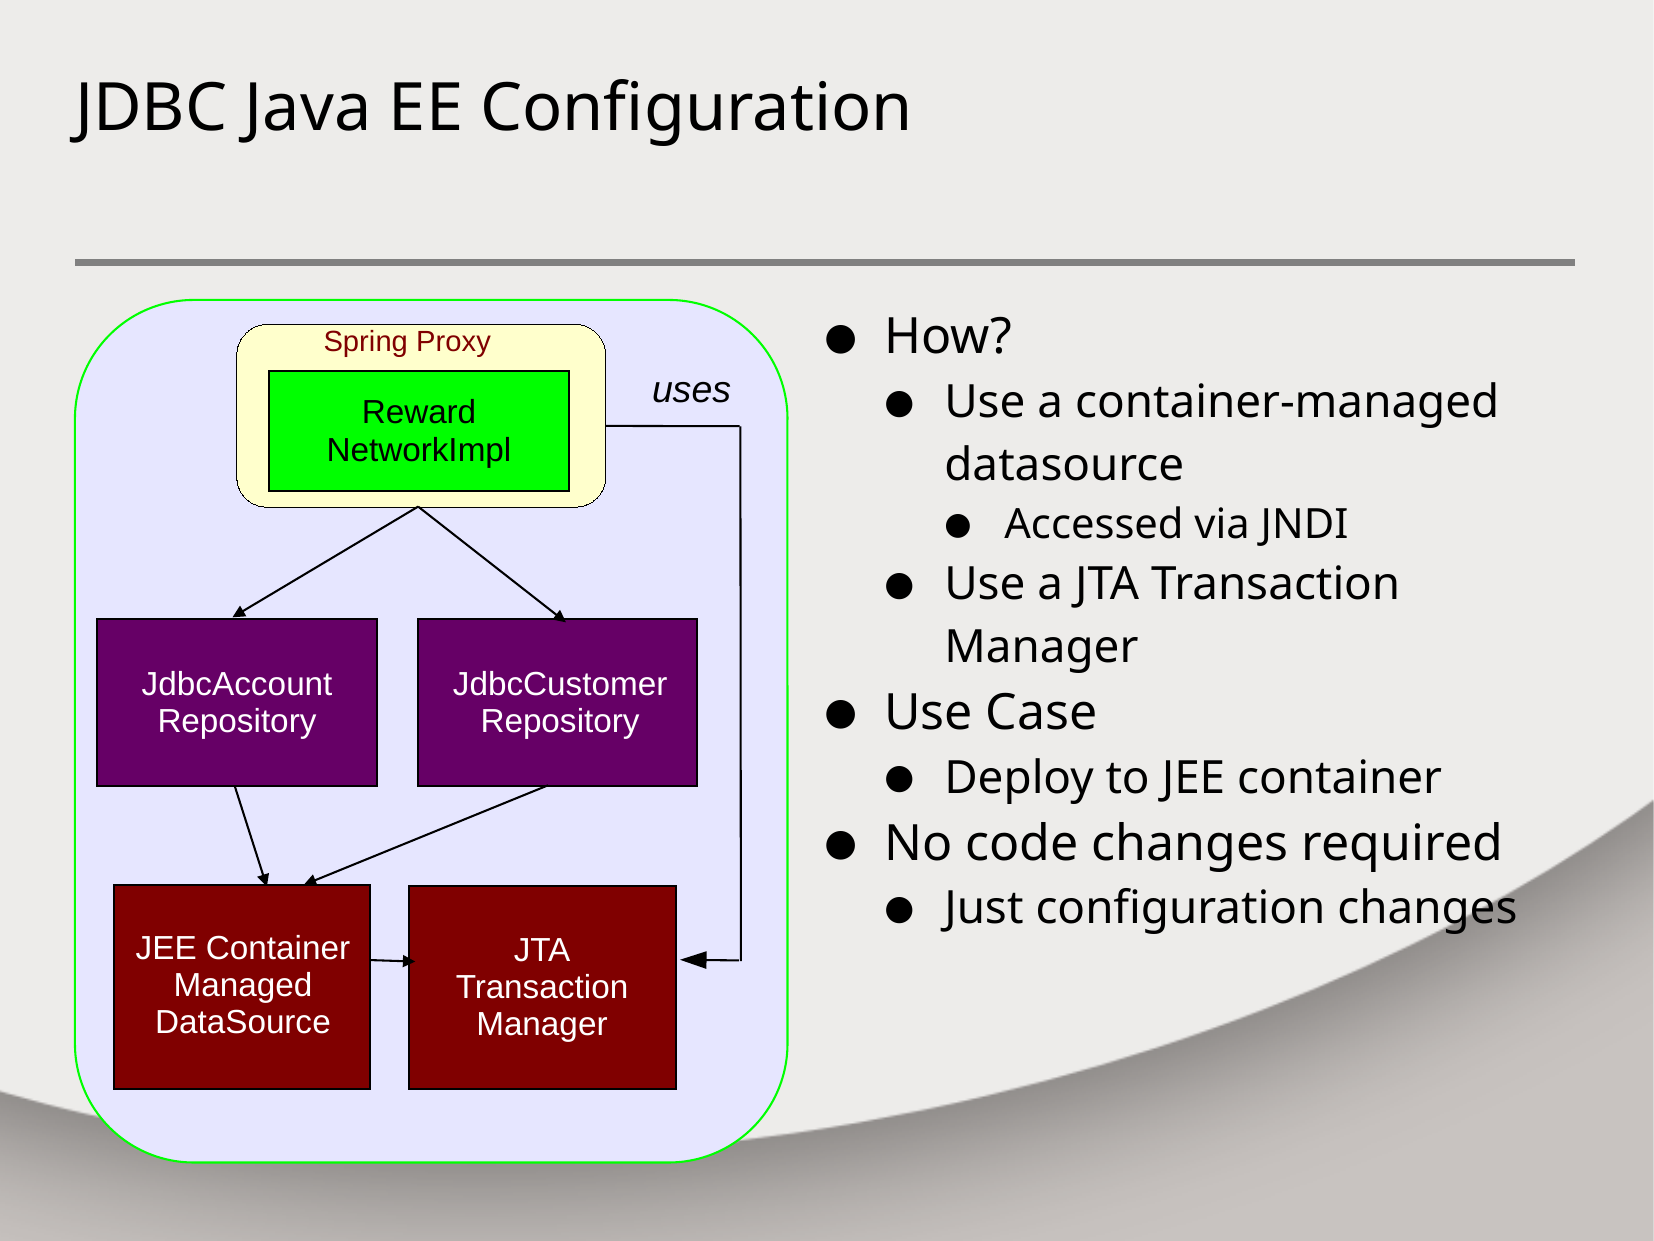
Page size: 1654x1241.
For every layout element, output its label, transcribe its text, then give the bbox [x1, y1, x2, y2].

text_box [74, 299, 788, 1163]
text_box Reward NetworkImpl [269, 370, 569, 492]
picture [0, 0, 1654, 1241]
text_box JdbcAccount Repository [96, 657, 378, 748]
title JDBC Java EE Configuration [75, 75, 1576, 226]
text_box JEE Container Managed DataSource [113, 921, 373, 1048]
list How? Use a container-managed datasource Accessed via JNDI Use a JTA Transaction Manager Use Case Deploy to JEE container No code changes required Just configuration changes [824, 300, 1575, 1164]
text_box uses [637, 361, 749, 434]
text_box JdbcCustomer Repository [420, 657, 700, 748]
text_box Spring Proxy [308, 317, 533, 384]
text_box JTA Transaction Manager [408, 885, 676, 1089]
